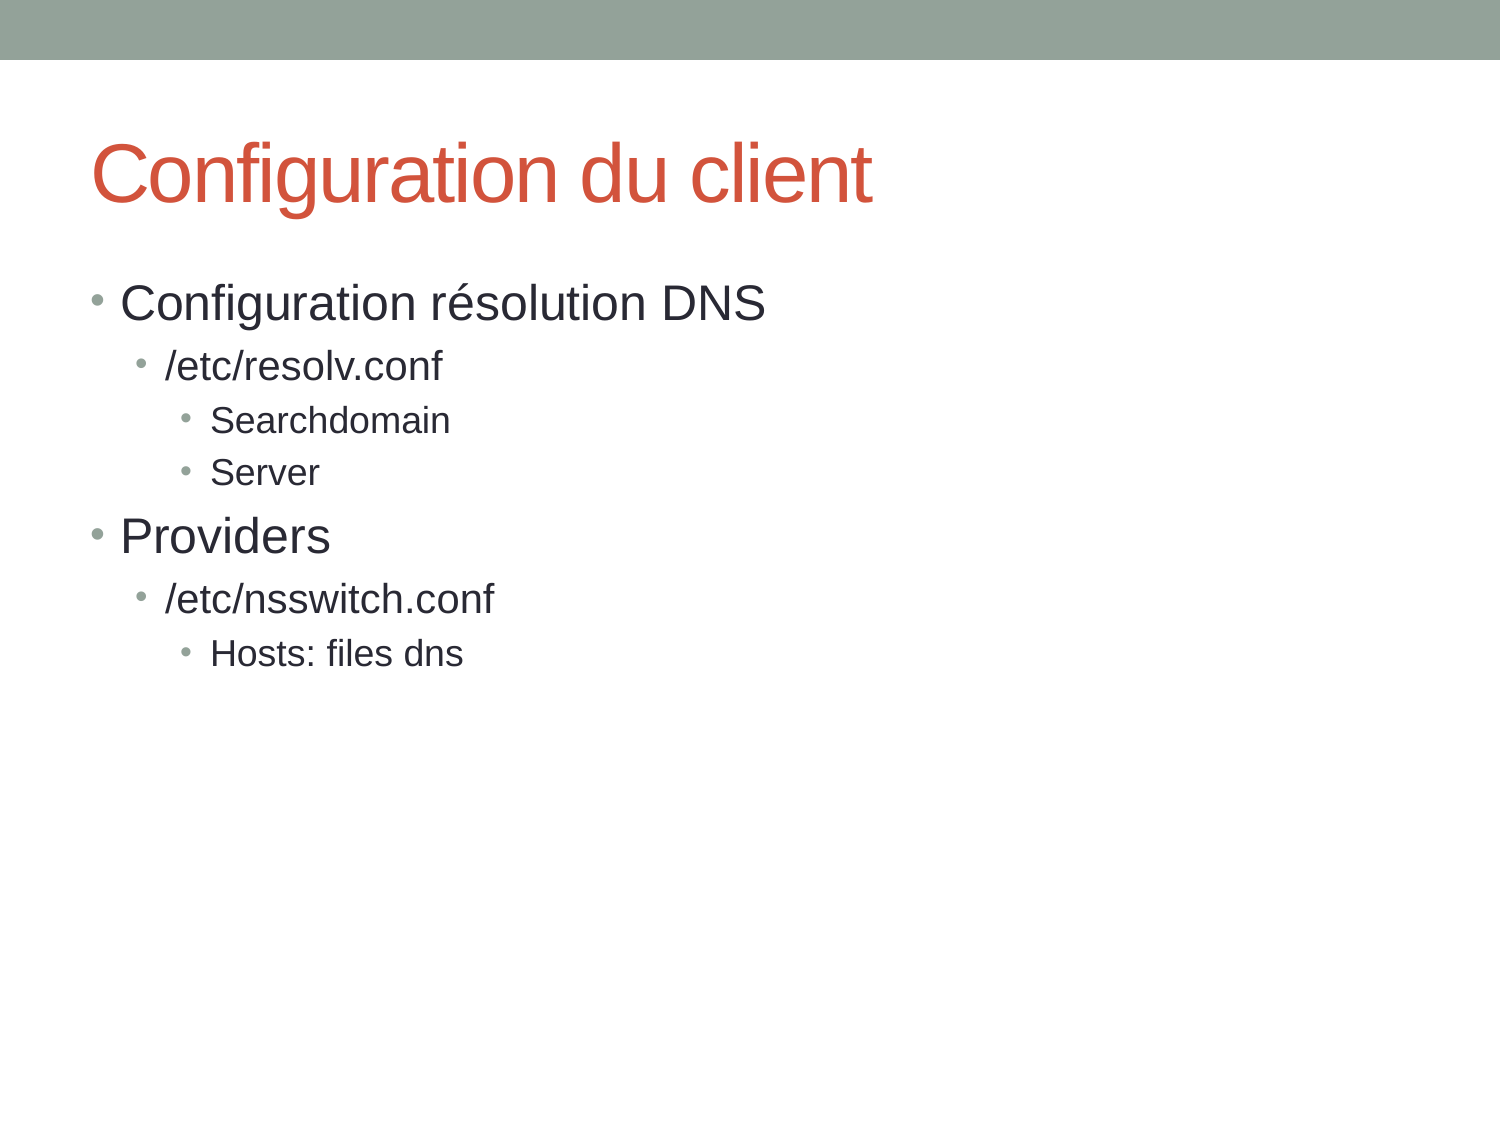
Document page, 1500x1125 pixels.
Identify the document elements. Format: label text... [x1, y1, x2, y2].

title Configuration du client [75, 87, 1425, 250]
list Configuration résolution DNS /etc/resolv.conf Searchdomain Server Providers /etc/nsswitch.conf Hosts: files dns [75, 262, 1425, 1063]
